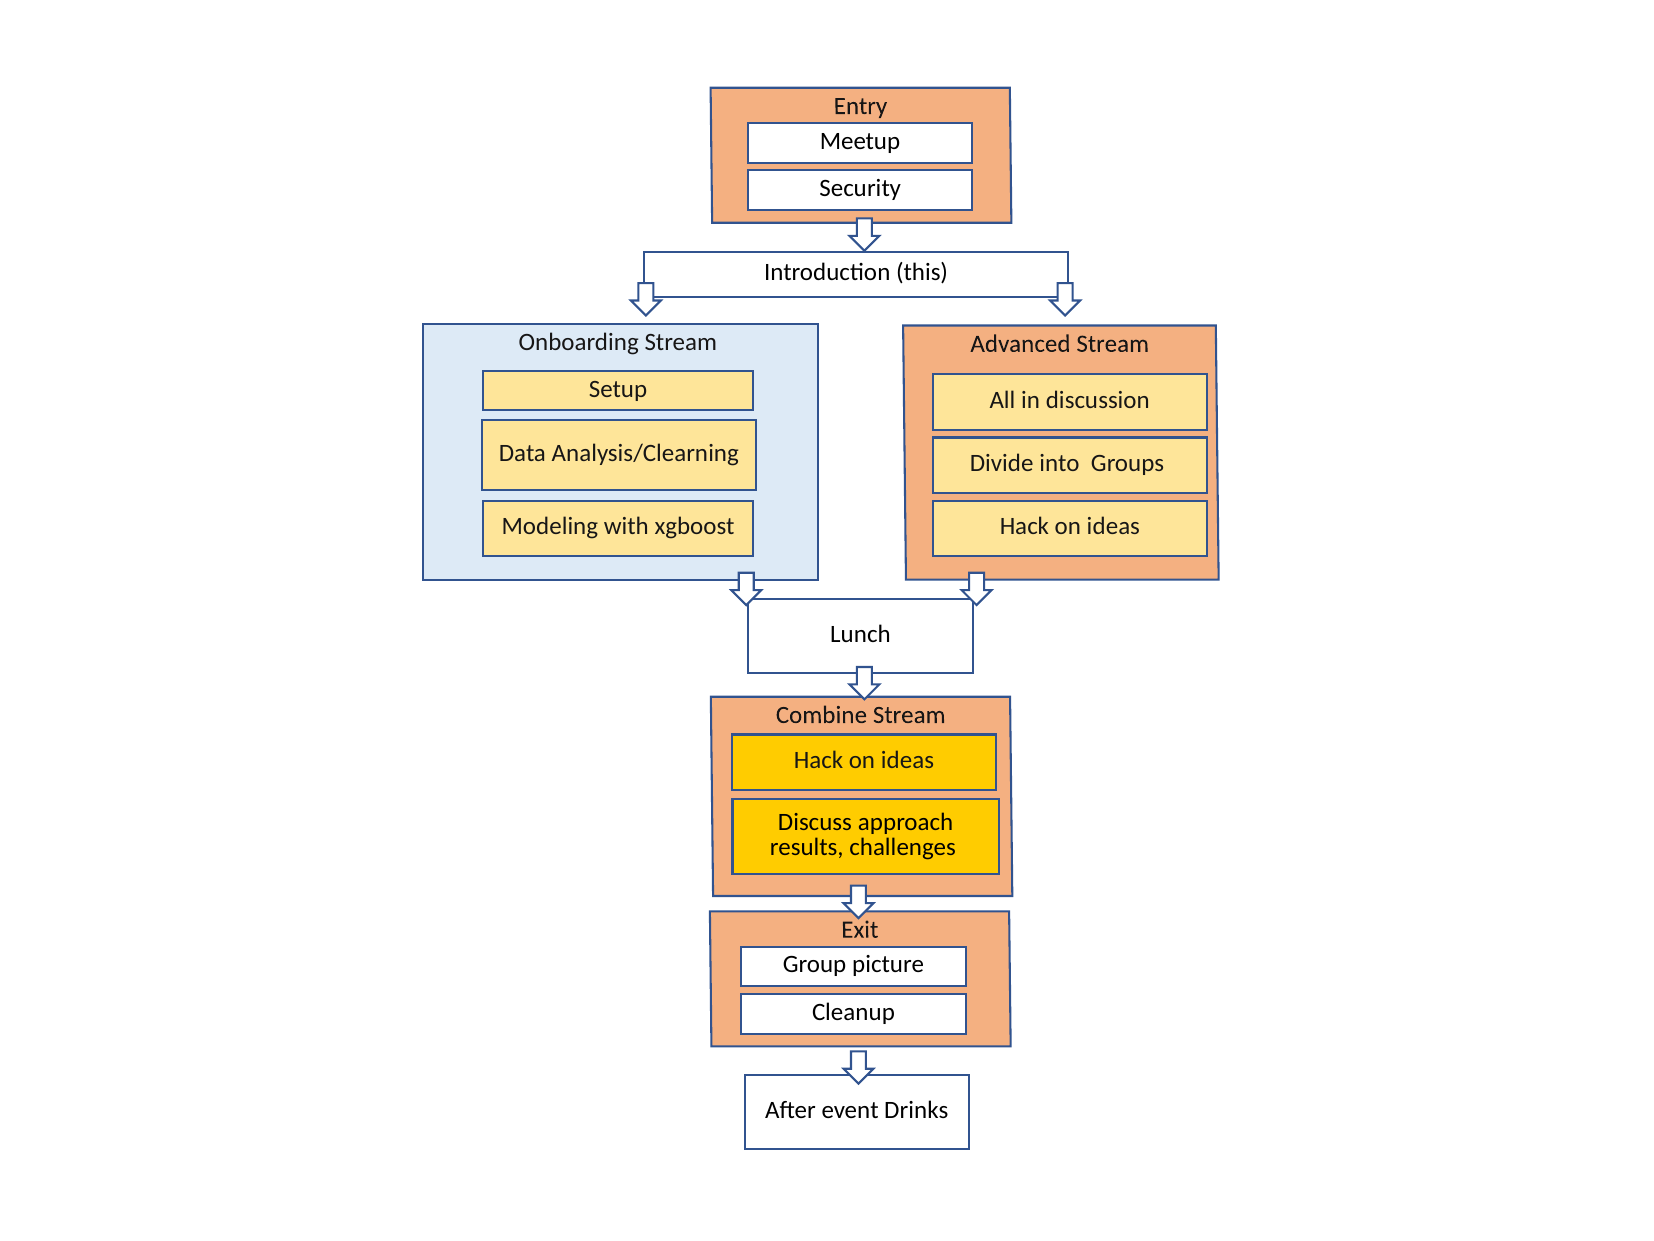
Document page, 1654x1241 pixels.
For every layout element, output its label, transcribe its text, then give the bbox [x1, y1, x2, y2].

text_box Modeling with xgboost [483, 501, 754, 557]
text_box All in discussion [933, 374, 1207, 430]
text_box Cleanup [741, 994, 966, 1034]
text_box [849, 666, 880, 700]
text_box Onboarding Stream [423, 323, 819, 580]
text_box Setup [483, 371, 754, 411]
text_box Discuss approach results, challenges [732, 799, 1000, 875]
text_box Exit [709, 911, 1011, 1047]
text_box Combine Stream [710, 696, 1013, 896]
text_box Hack on ideas [933, 500, 1207, 557]
text_box Meetup [747, 123, 973, 163]
text_box Data Analysis/Clearning [482, 419, 756, 490]
text_box [849, 218, 880, 251]
text_box [843, 1051, 874, 1084]
text_box Divide into Groups [933, 437, 1207, 493]
text_box Entry [710, 87, 1012, 223]
text_box [731, 572, 762, 606]
text_box [843, 885, 874, 919]
text_box Security [747, 170, 973, 211]
text_box Group picture [741, 946, 966, 987]
text_box [630, 283, 661, 316]
text_box Hack on ideas [732, 734, 996, 790]
text_box [1050, 283, 1081, 316]
text_box Advanced Stream [903, 325, 1219, 580]
text_box Lunch [748, 599, 973, 674]
text_box [961, 572, 992, 606]
text_box Introduction (this) [644, 251, 1069, 297]
text_box After event Drinks [744, 1075, 970, 1150]
